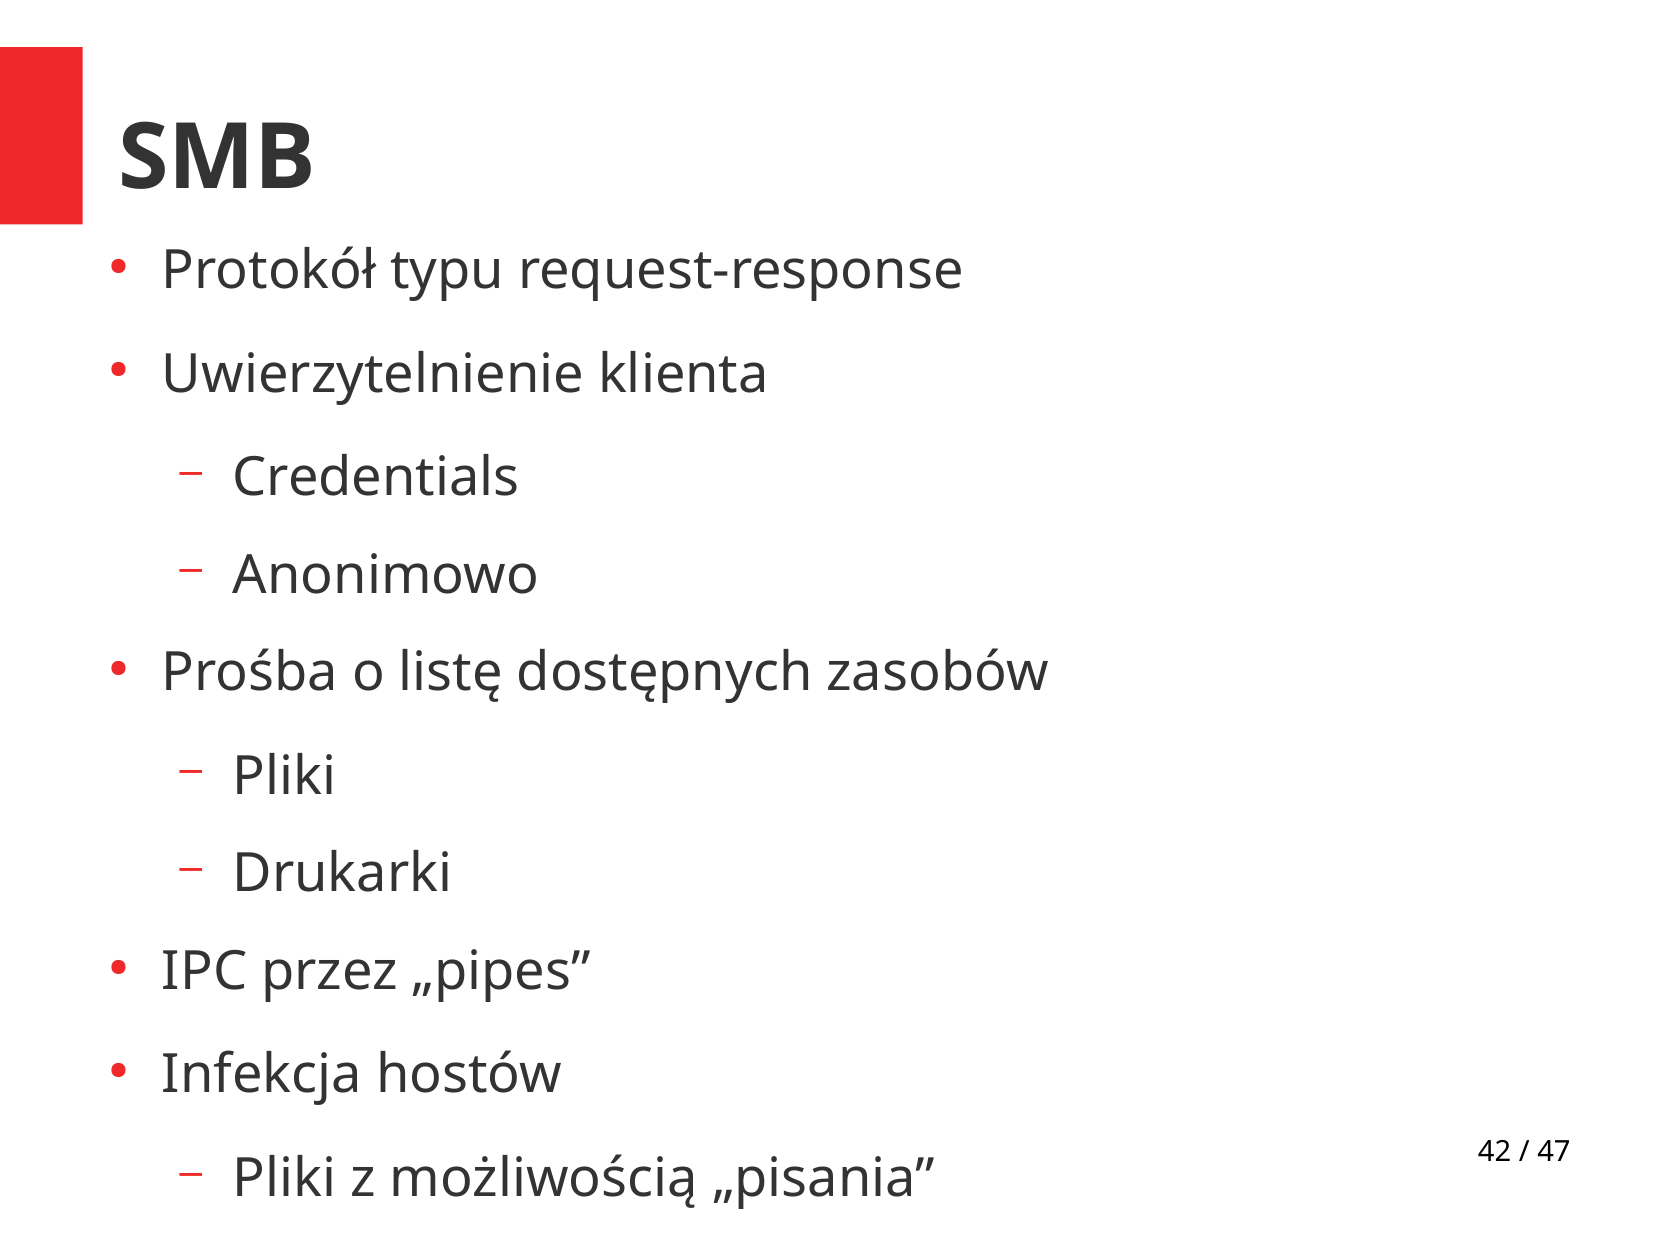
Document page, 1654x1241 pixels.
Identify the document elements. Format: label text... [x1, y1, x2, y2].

list Protokół typu request-response Uwierzytelnienie klienta Credentials Anonimowo Prośba o listę dostępnych zasobów Pliki Drukarki IPC przez „pipes” Infekcja hostów Pliki z możliwością „pisania” Blokowany na gatewayach [91, 230, 1509, 950]
title SMB [118, 49, 1571, 257]
